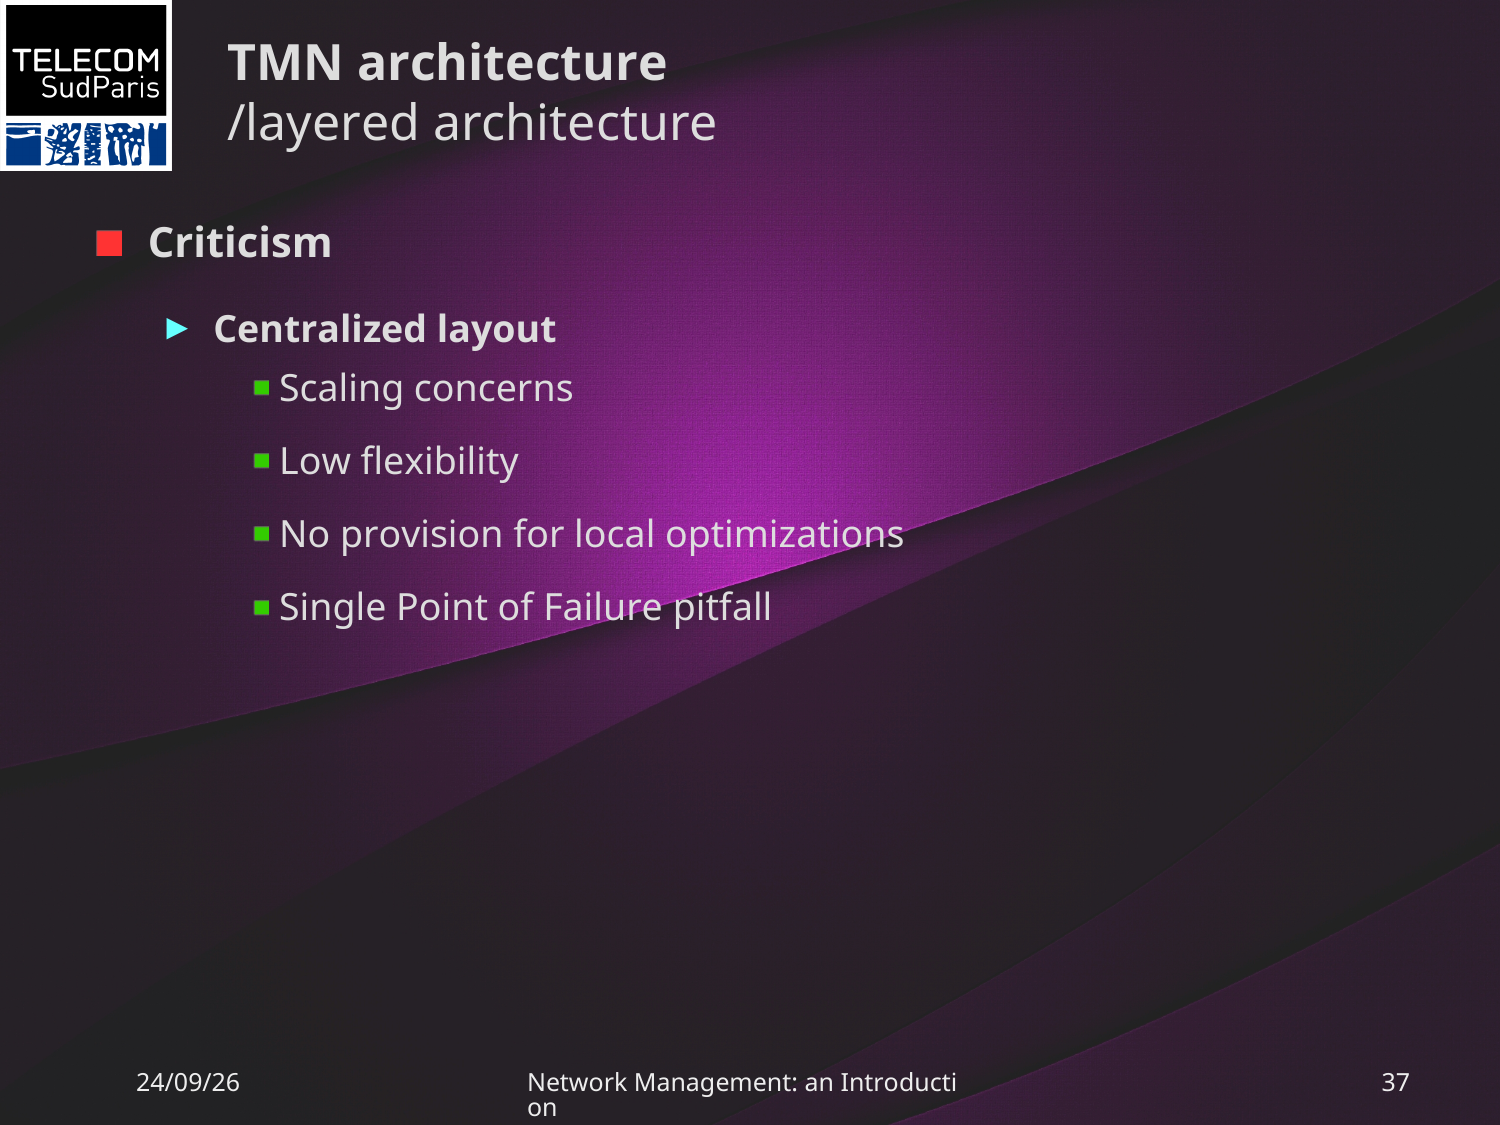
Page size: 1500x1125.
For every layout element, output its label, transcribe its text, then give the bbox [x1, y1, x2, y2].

picture [0, 0, 1500, 1125]
list Criticism Centralized layout Scaling concerns Low flexibility No provision for local optimizations Single Point of Failure pitfall [76, 207, 1427, 977]
title TMN architecture /layered architecture [212, 22, 1406, 158]
